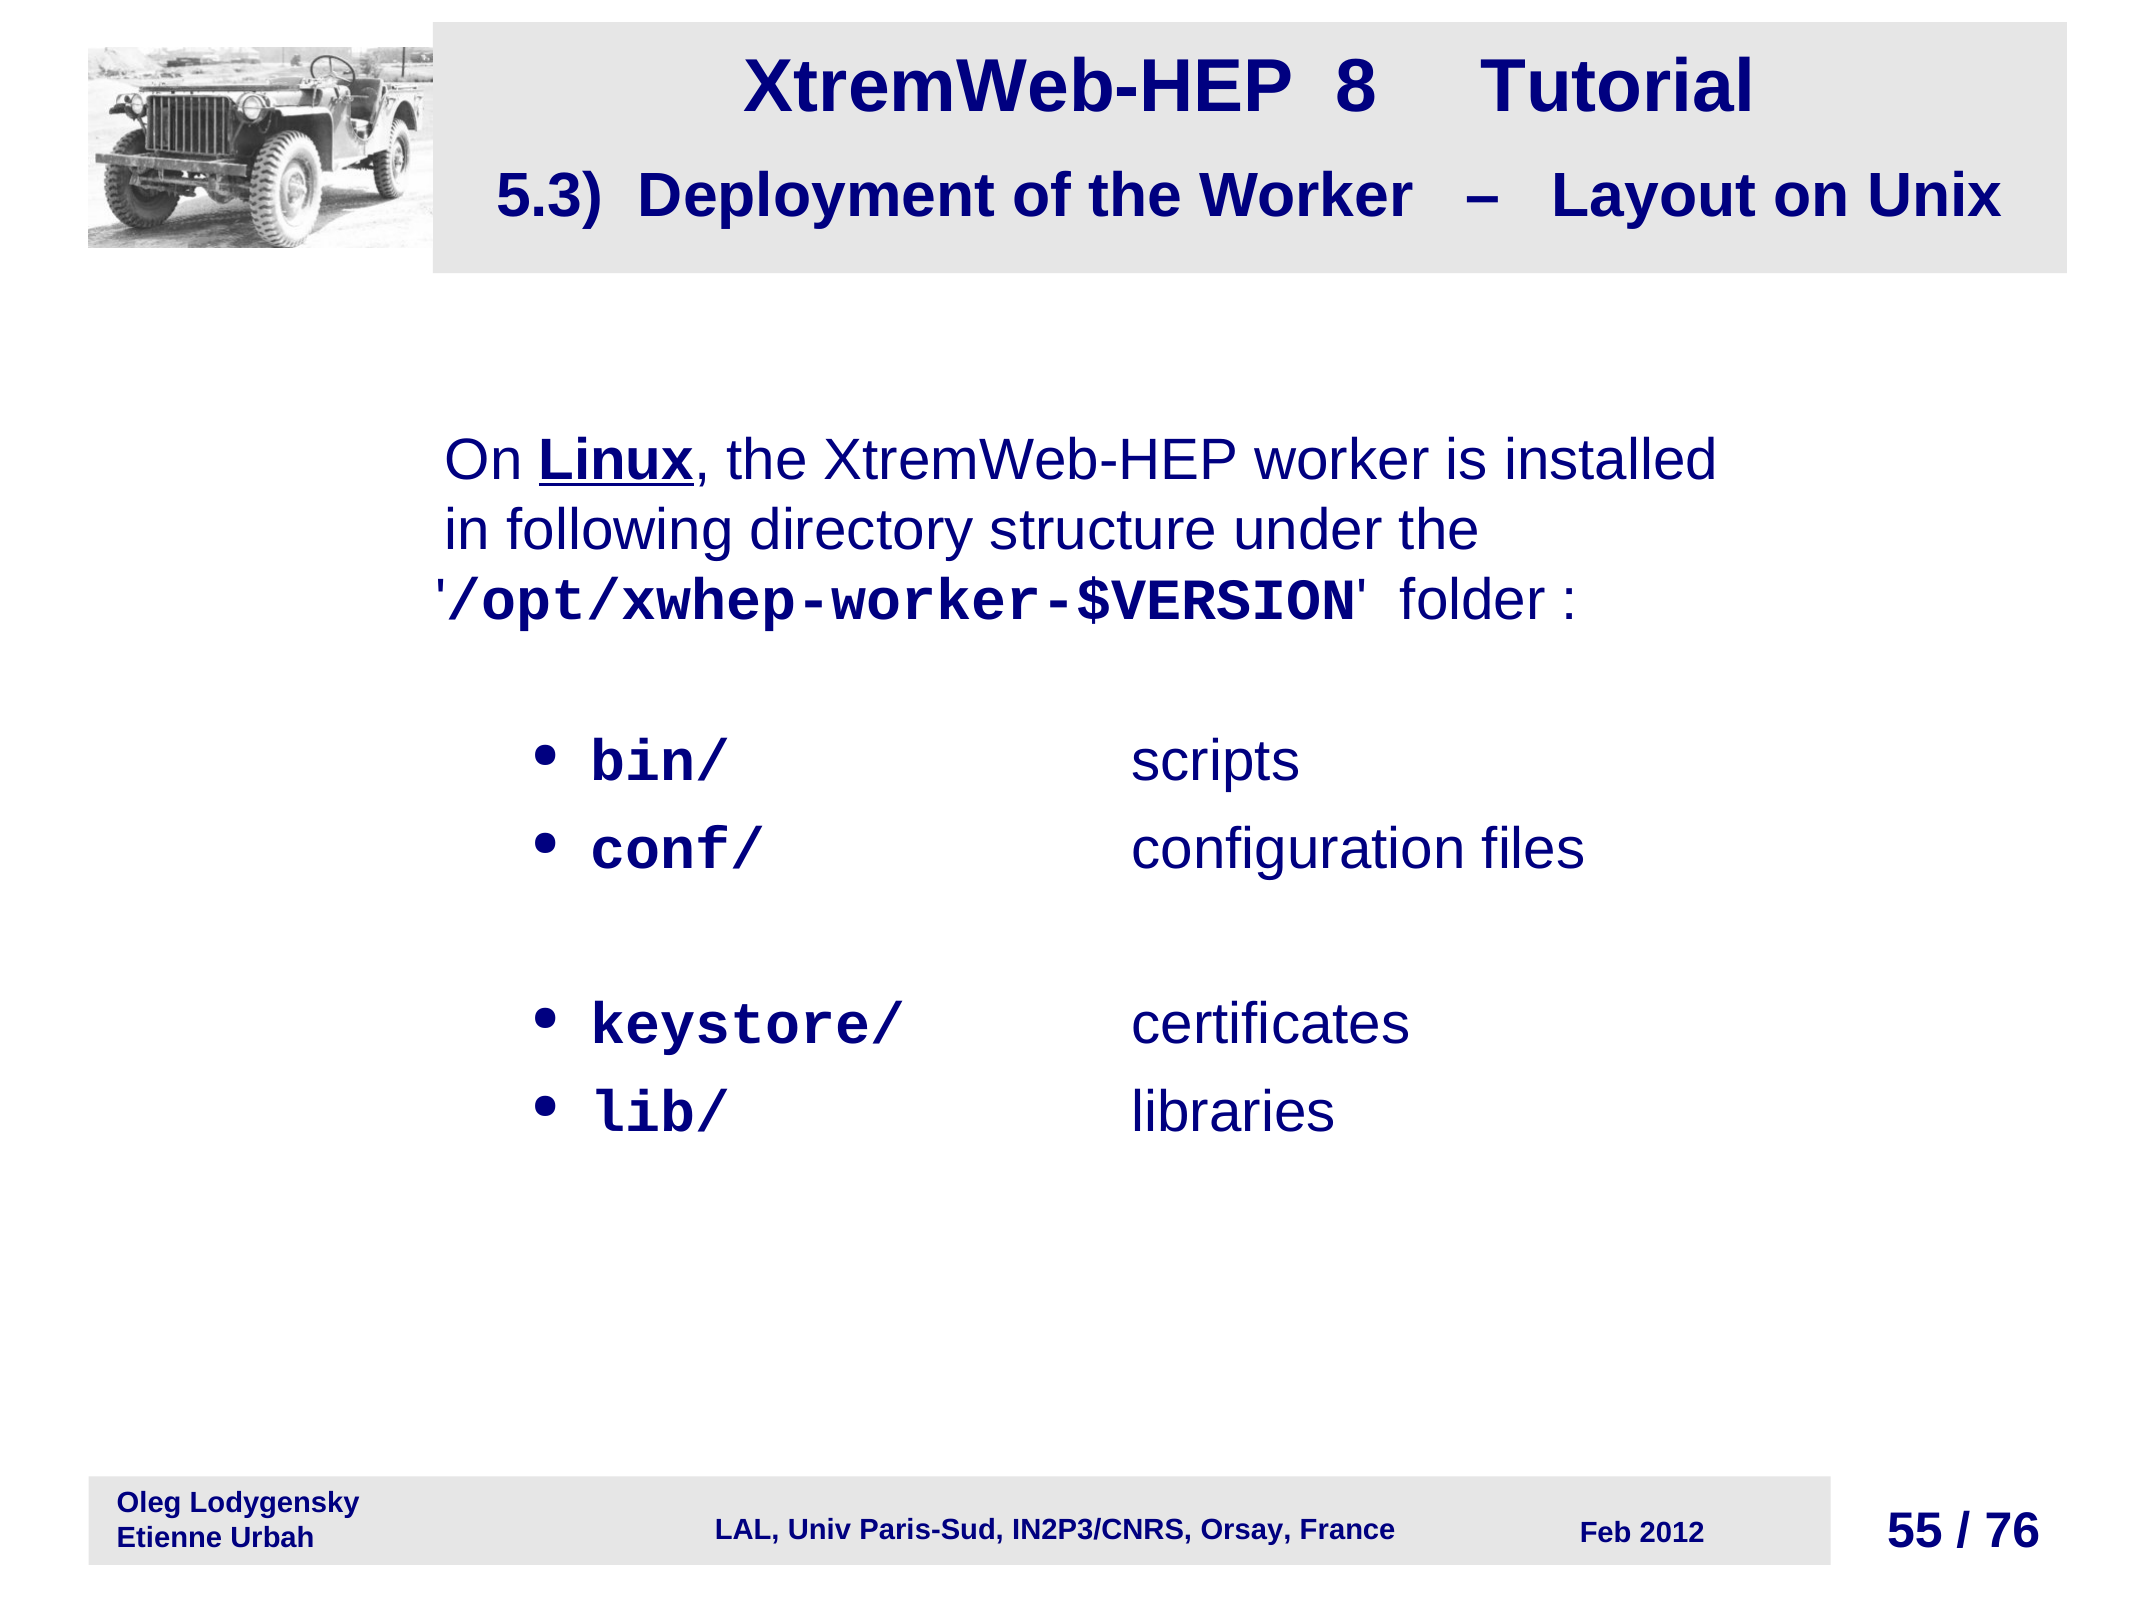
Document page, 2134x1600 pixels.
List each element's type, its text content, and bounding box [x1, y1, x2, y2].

title 5.3) Deployment of the Worker – Layout on Unix [442, 118, 2067, 266]
picture [88, 47, 433, 248]
text_box On Linux, the XtremWeb-HEP worker is installed in following directory structure under the '/opt/xwhep-worker-$VERSION' folder : [435, 420, 1757, 650]
text_box scripts configuration files certificates libraries [1122, 634, 1876, 1095]
text_box bin/ conf/ keystore/ lib/ [531, 650, 916, 1144]
